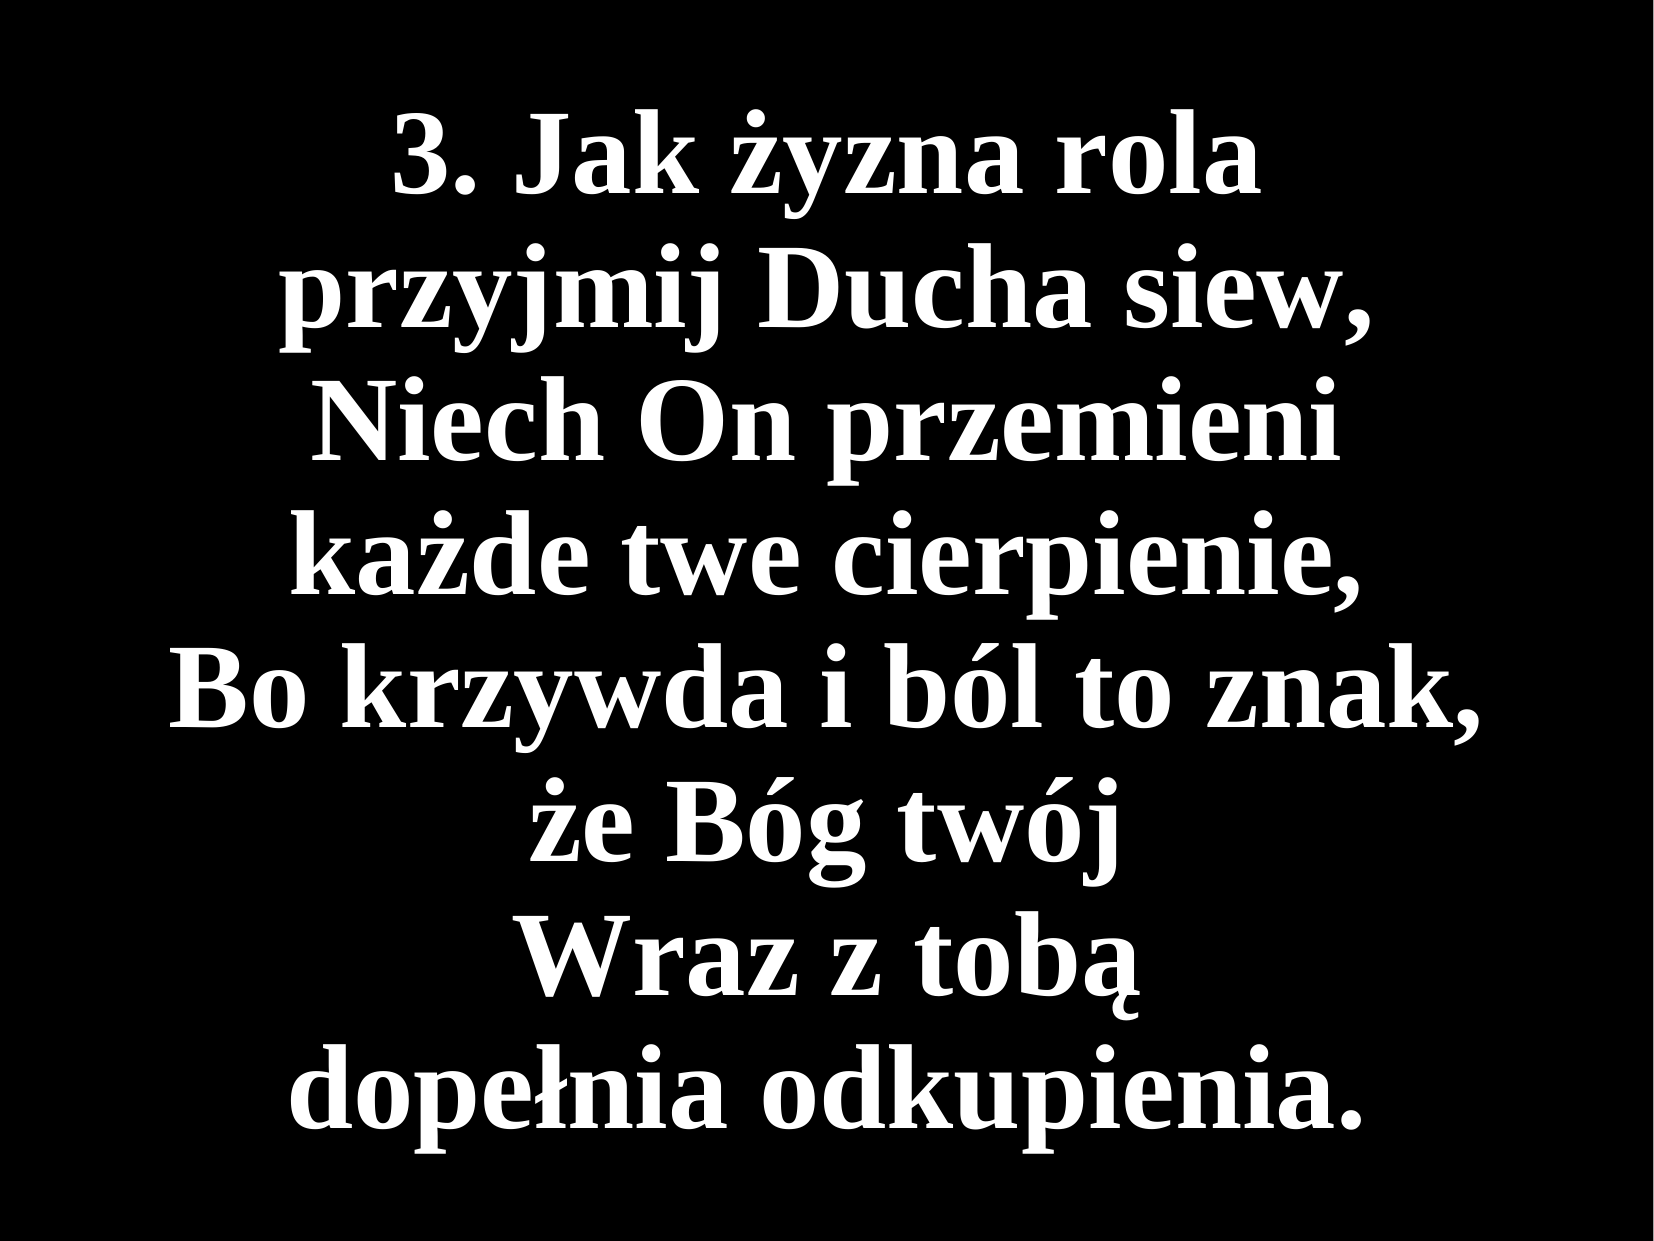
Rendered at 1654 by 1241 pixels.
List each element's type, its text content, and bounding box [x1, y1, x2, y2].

title 3. Jak żyzna rola przyjmij Ducha siew, Niech On przemieni każde twe cierpienie, Bo krzywda i ból to znak, że Bóg twój Wraz z tobą dopełnia odkupienia. [0, 0, 1654, 1241]
